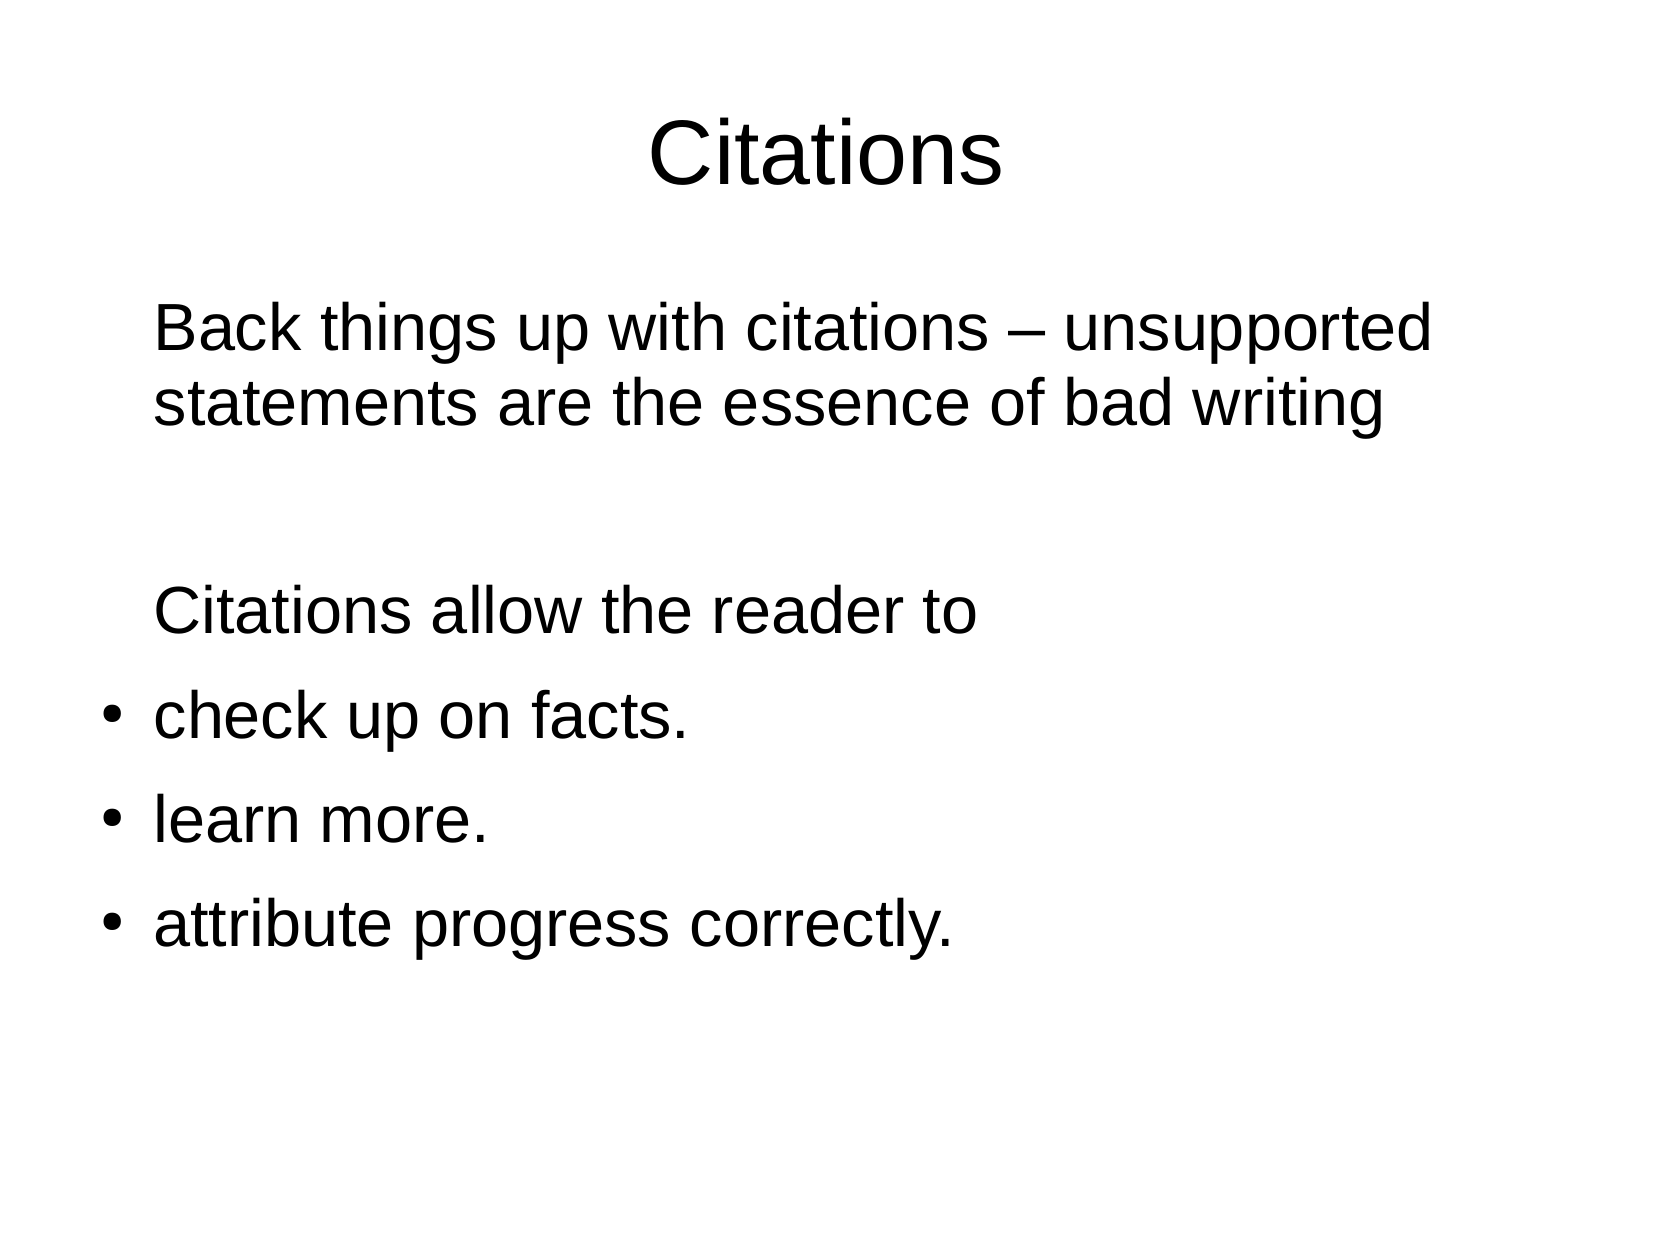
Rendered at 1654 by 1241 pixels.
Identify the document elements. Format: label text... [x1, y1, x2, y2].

list Back things up with citations – unsupported statements are the essence of bad writing Citations allow the reader to check up on facts. learn more. attribute progress correctly. [82, 290, 1571, 1193]
title Citations [82, 49, 1571, 257]
